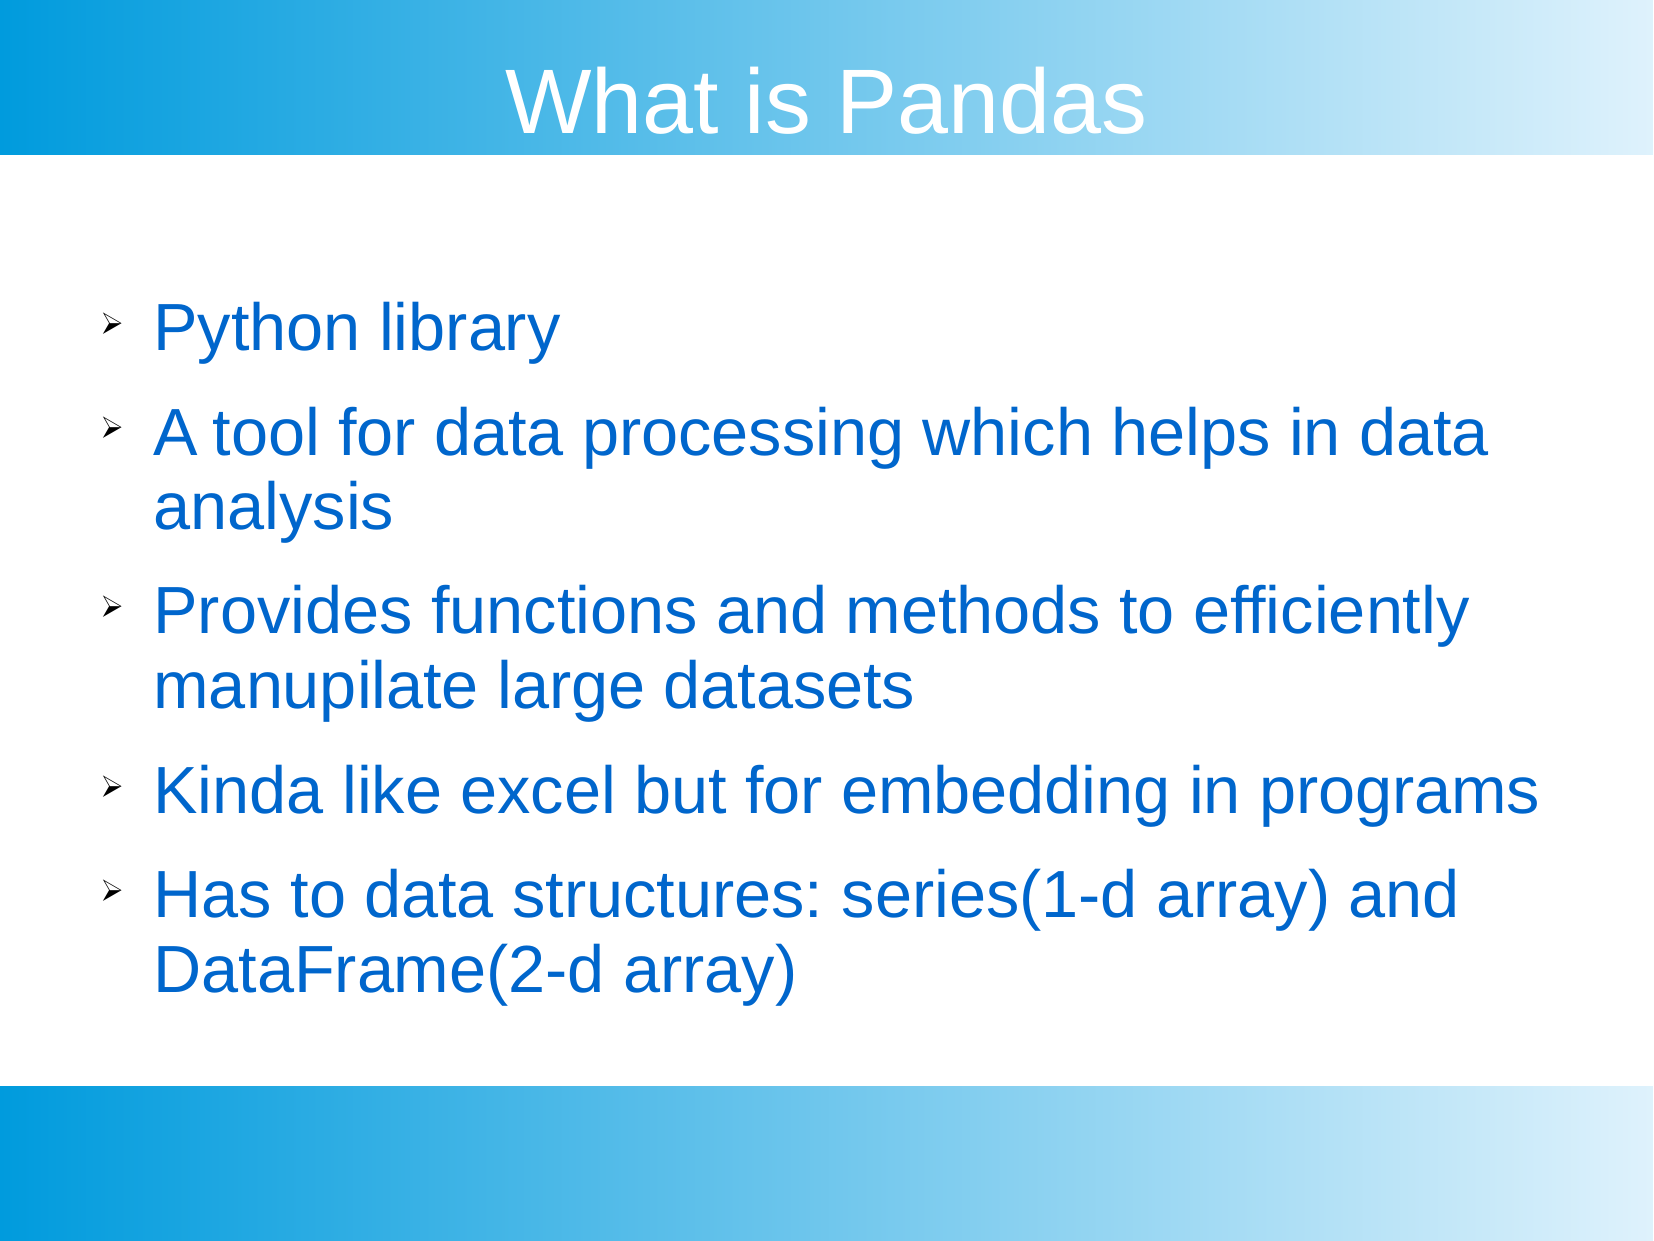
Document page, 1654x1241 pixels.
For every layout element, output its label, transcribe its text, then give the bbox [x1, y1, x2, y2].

title What is Pandas [82, 49, 1571, 155]
list Python library A tool for data processing which helps in data analysis Provides functions and methods to efficiently manupilate large datasets Kinda like excel but for embedding in programs Has to data structures: series(1-d array) and DataFrame(2-d array) [82, 290, 1571, 1010]
